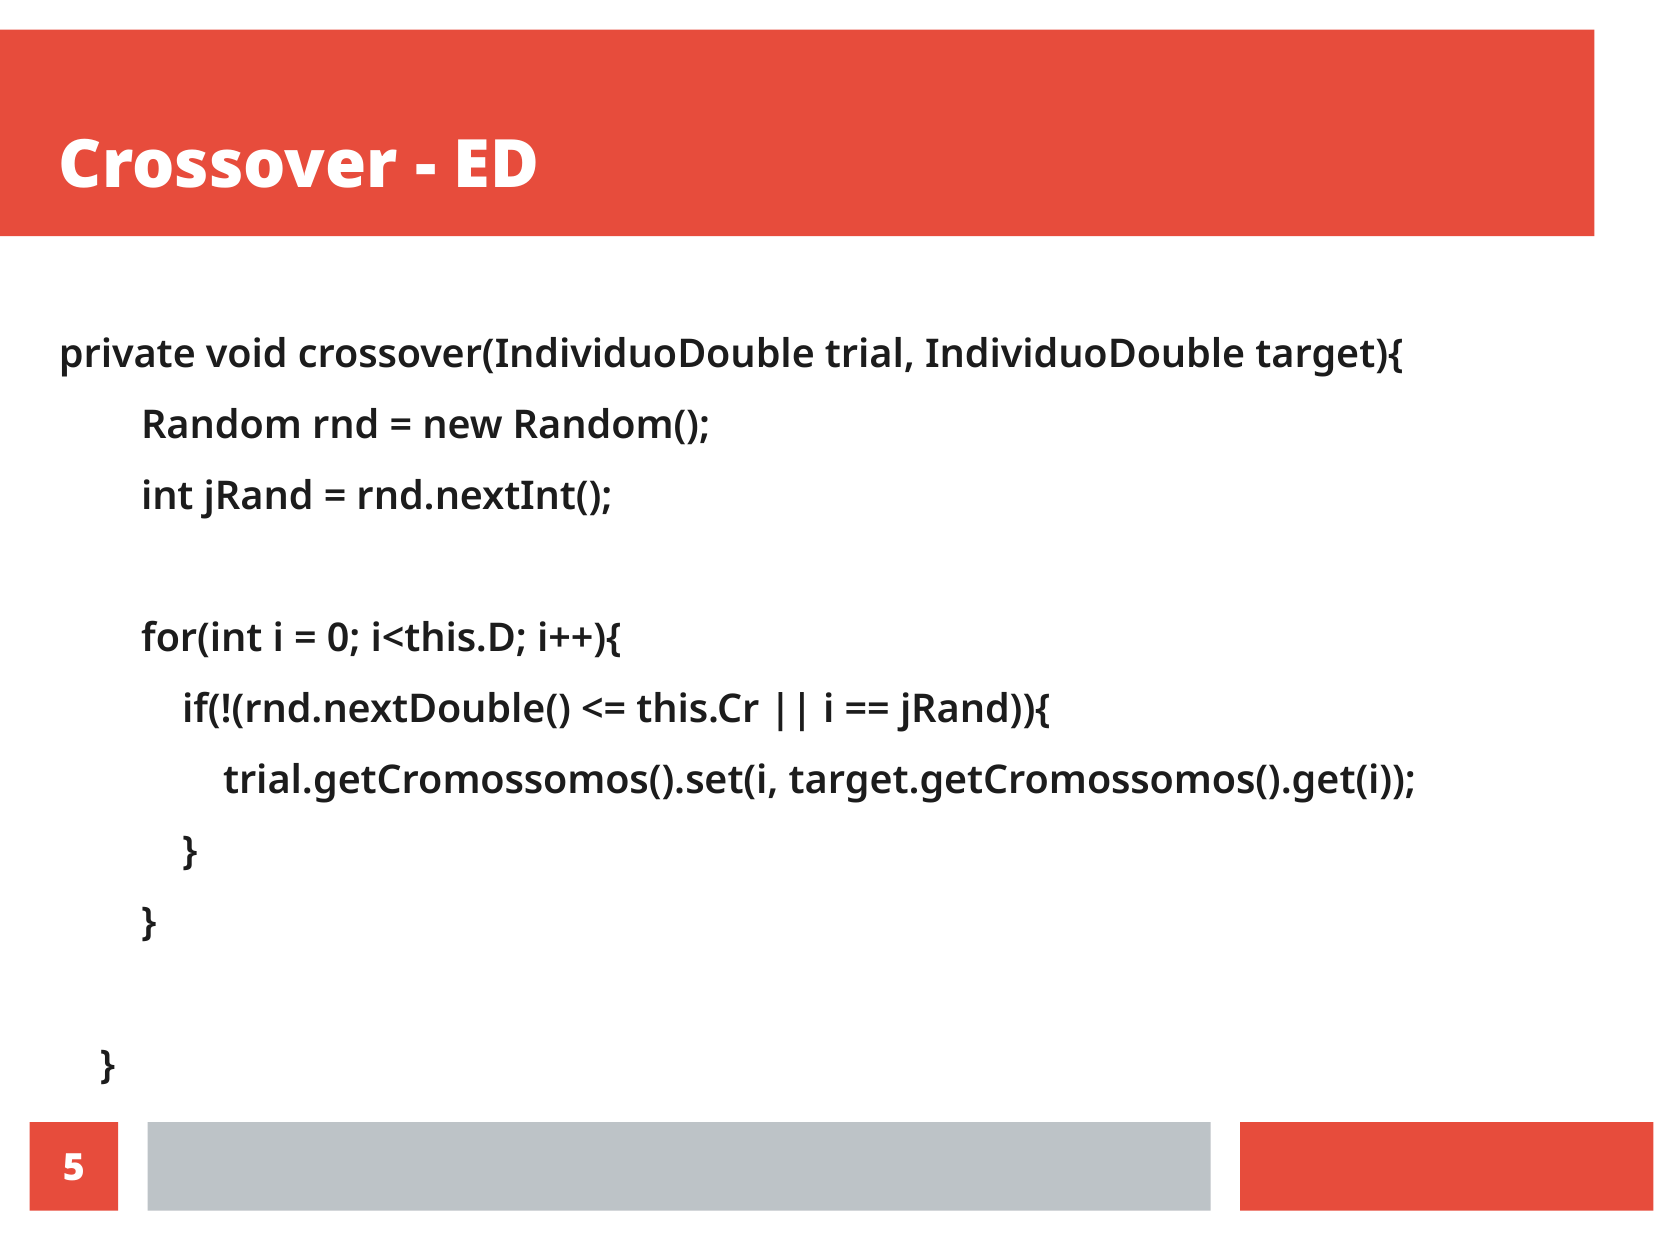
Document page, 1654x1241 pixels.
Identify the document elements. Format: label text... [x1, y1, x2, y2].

list private void crossover(IndividuoDouble trial, IndividuoDouble target){ Random rnd = new Random(); int jRand = rnd.nextInt(); for(int i = 0; i<this.D; i++){ if(!(rnd.nextDouble() <= this.Cr || i == jRand)){ trial.getCromossomos().set(i, target.getCromossomos().get(i)); } } } [59, 324, 1565, 1093]
title Crossover - ED [59, 59, 1595, 207]
